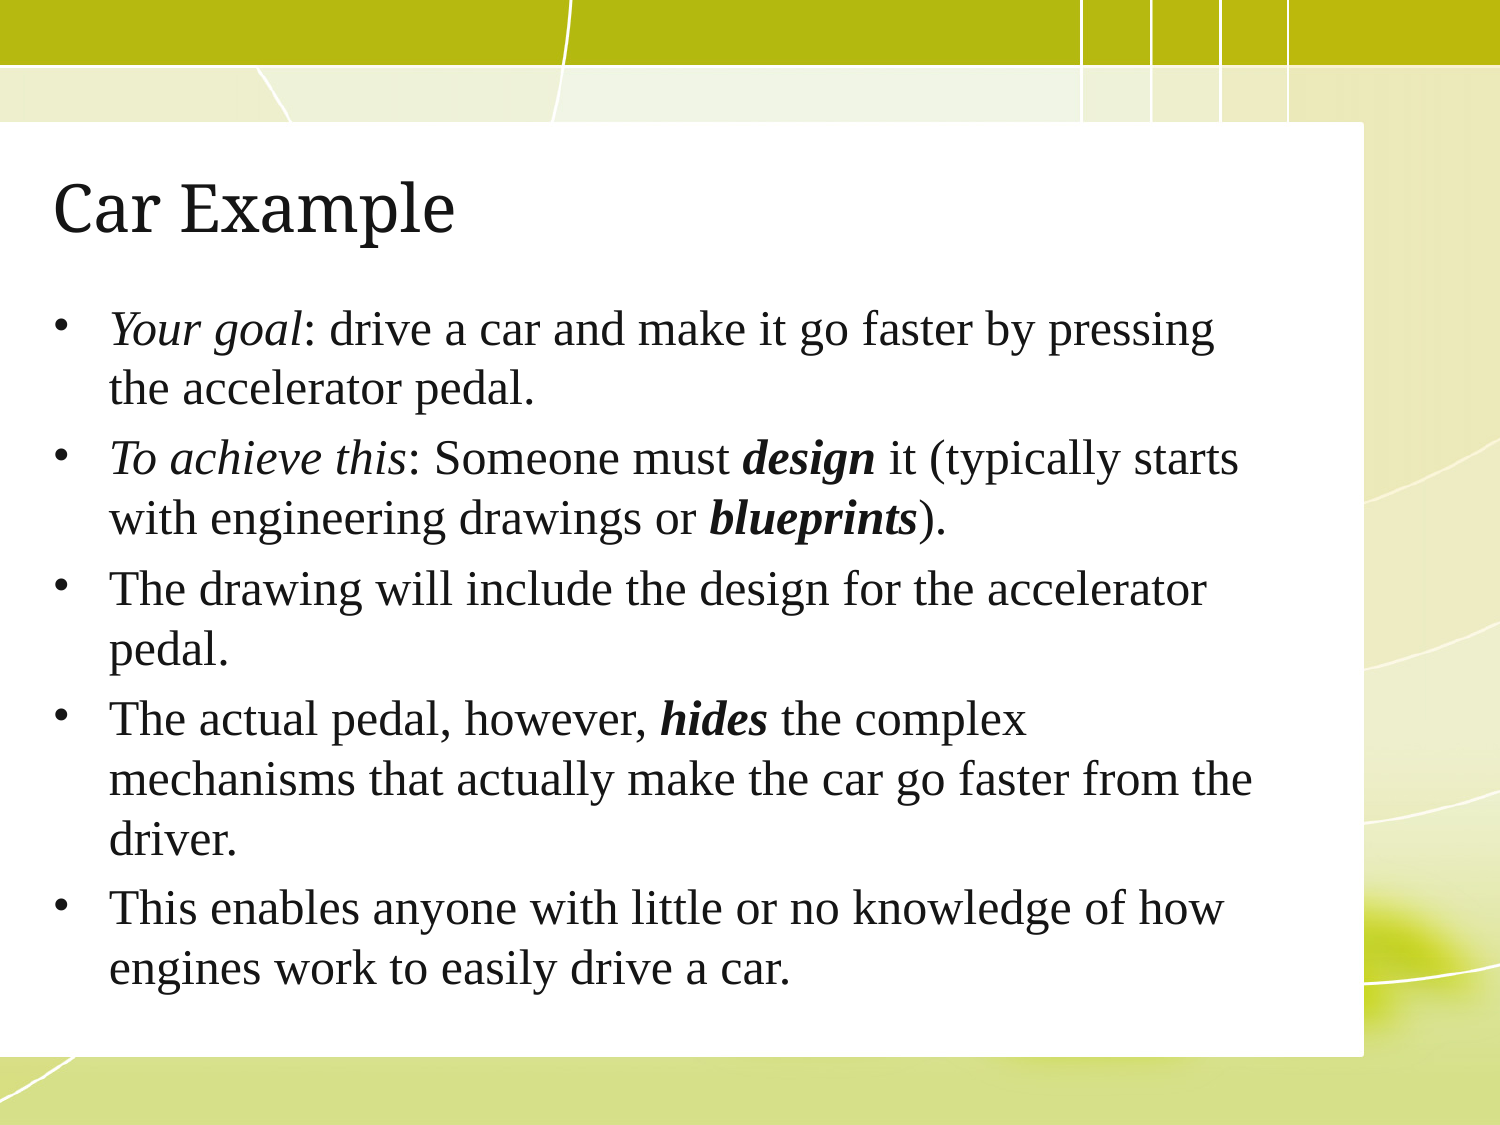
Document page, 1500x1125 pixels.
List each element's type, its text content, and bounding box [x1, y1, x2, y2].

picture [0, 0, 1500, 1125]
title Car Example [37, 137, 1288, 275]
list Your goal: drive a car and make it go faster by pressing the accelerator pedal. To achieve this: Someone must design it (typically starts with engineering drawings or blueprints). The drawing will include the design for the accelerator pedal. The actual pedal, however, hides the complex mechanisms that actually make the car go faster from the driver. This enables anyone with little or no knowledge of how engines work to easily drive a car. [37, 287, 1288, 1025]
